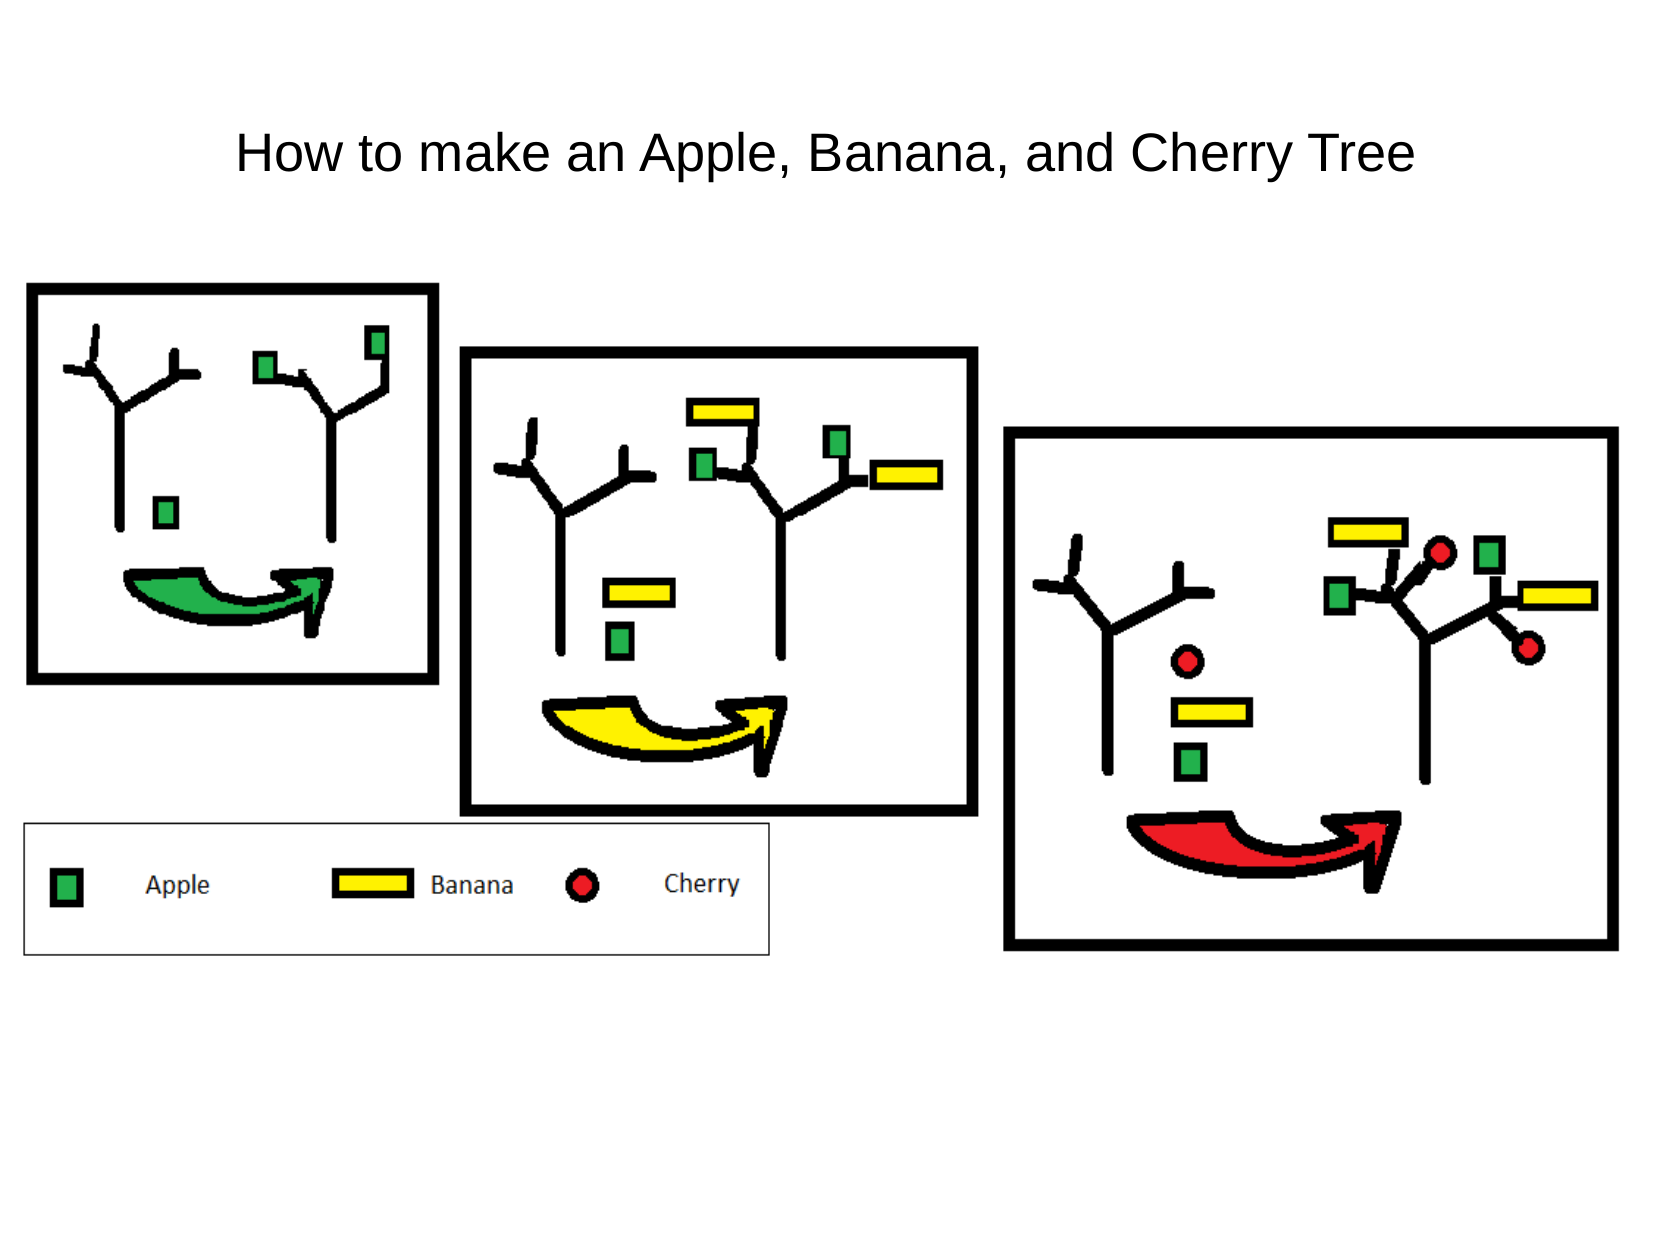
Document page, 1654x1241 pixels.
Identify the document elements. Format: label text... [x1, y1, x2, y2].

picture [6, 265, 1625, 965]
title How to make an Apple, Banana, and Cherry Tree [82, 49, 1571, 257]
